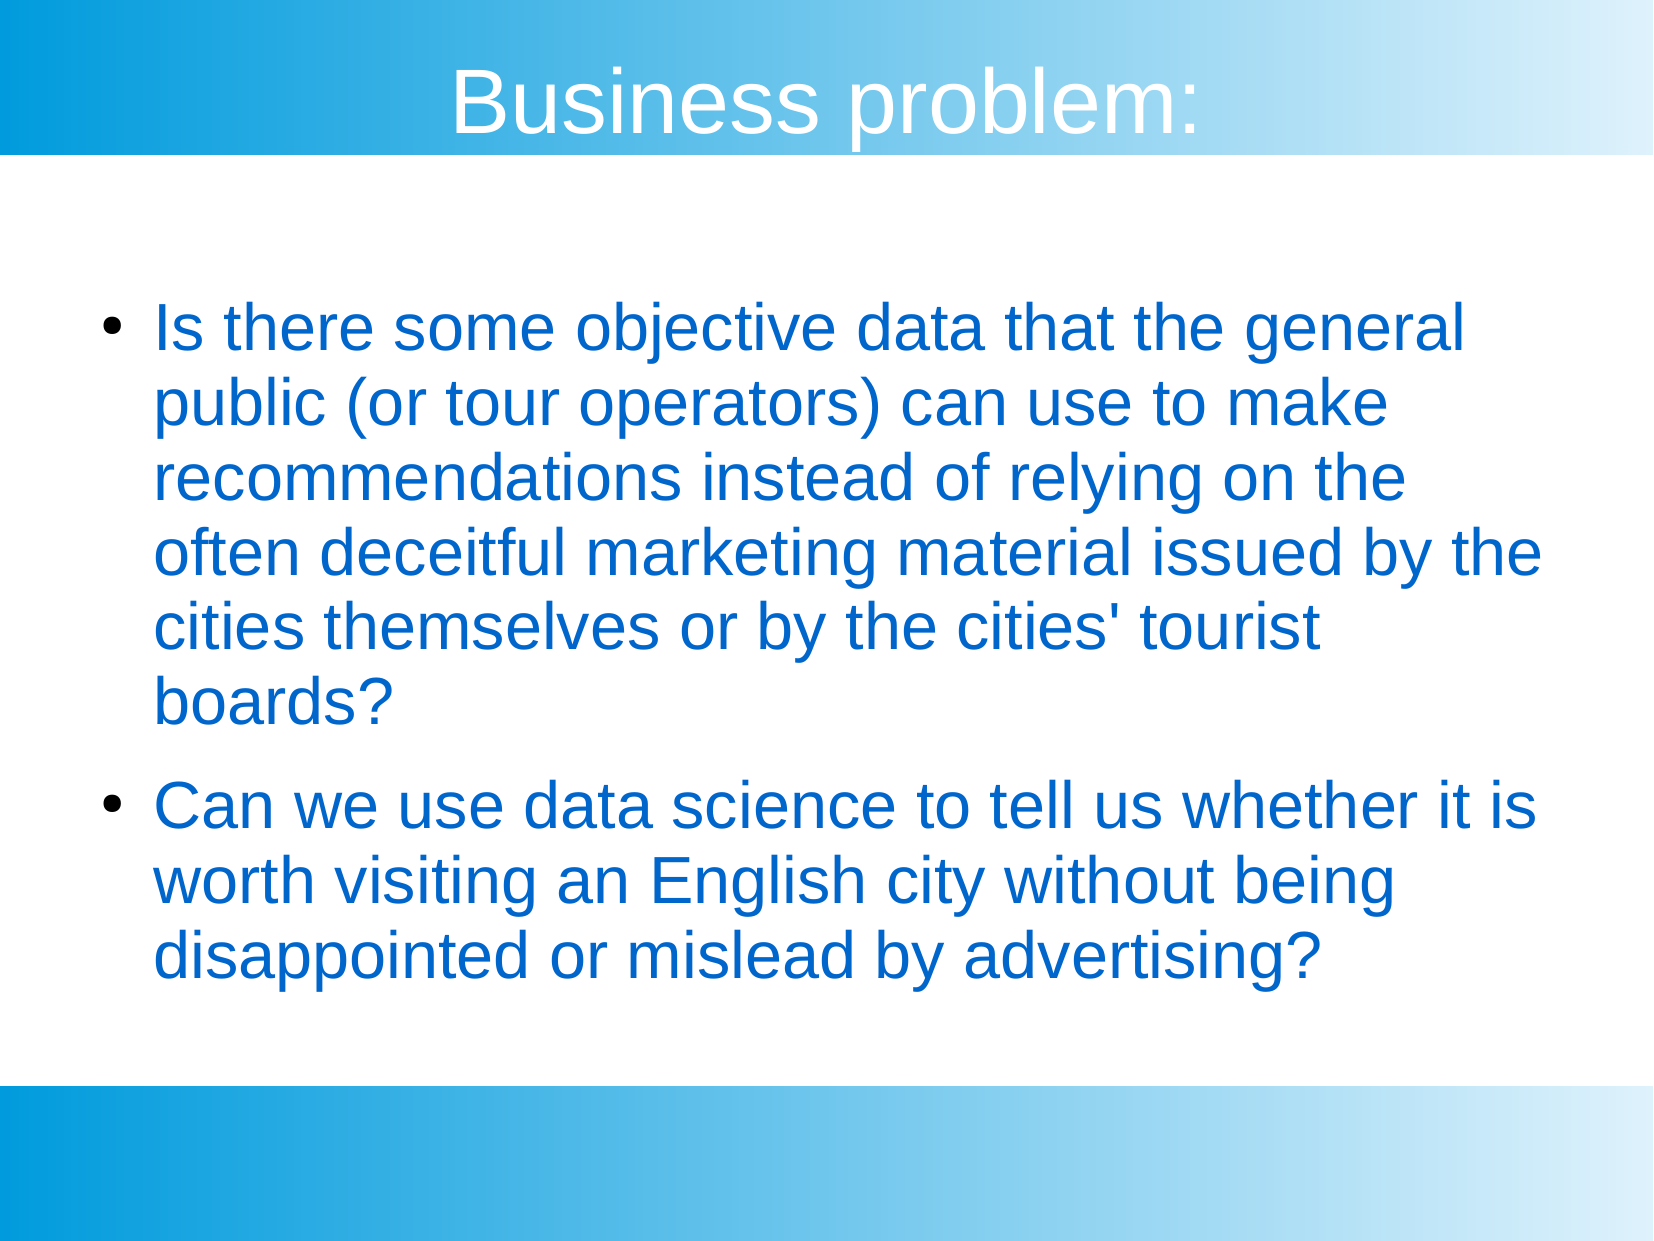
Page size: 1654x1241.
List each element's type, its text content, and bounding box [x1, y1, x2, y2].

list Is there some objective data that the general public (or tour operators) can use to make recommendations instead of relying on the often deceitful marketing material issued by the cities themselves or by the cities' tourist boards? Can we use data science to tell us whether it is worth visiting an English city without being disappointed or mislead by advertising? [82, 290, 1571, 1010]
title Business problem: [82, 49, 1571, 155]
